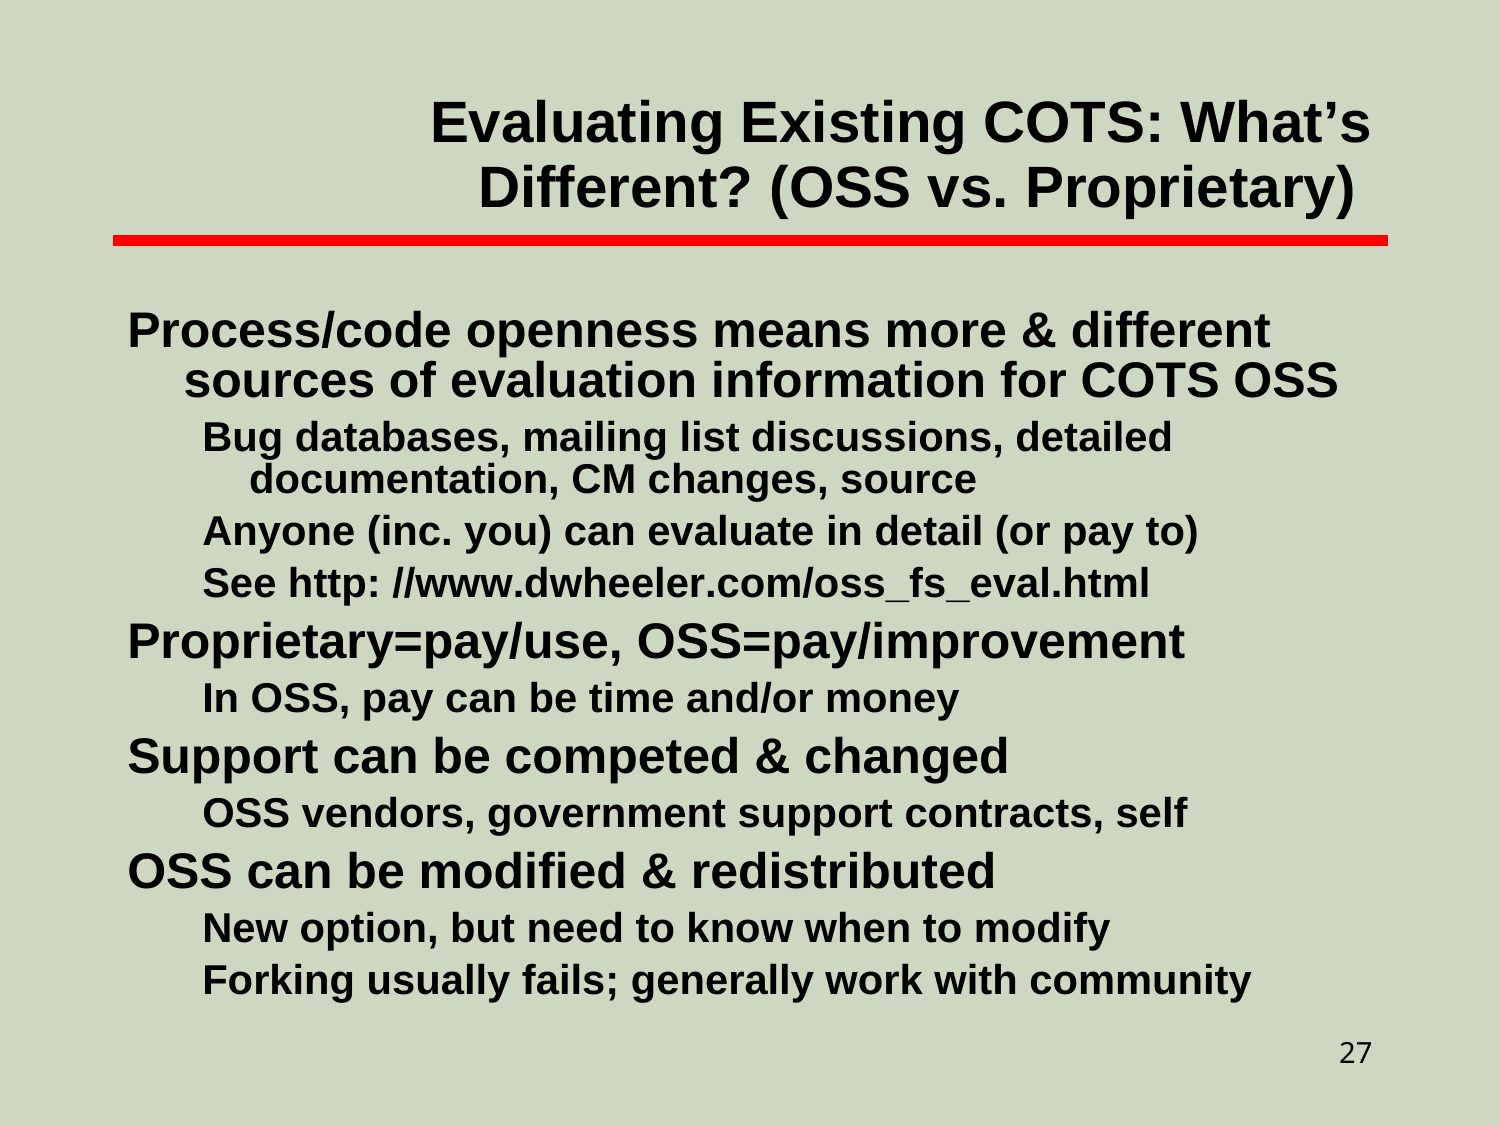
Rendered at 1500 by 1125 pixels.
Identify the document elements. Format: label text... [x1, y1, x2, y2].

list Process/code openness means more & different sources of evaluation information for COTS OSS Bug databases, mailing list discussions, detailed documentation, CM changes, source Anyone (inc. you) can evaluate in detail (or pay to) See http: //www.dwheeler.com/oss_fs_eval.html Proprietary=pay/use, OSS=pay/improvement In OSS, pay can be time and/or money Support can be competed & changed OSS vendors, government support contracts, self OSS can be modified & redistributed New option, but need to know when to modify Forking usually fails; generally work with community [112, 299, 1388, 1017]
title Evaluating Existing COTS: What’s Different? (OSS vs. Proprietary) [337, 81, 1388, 228]
